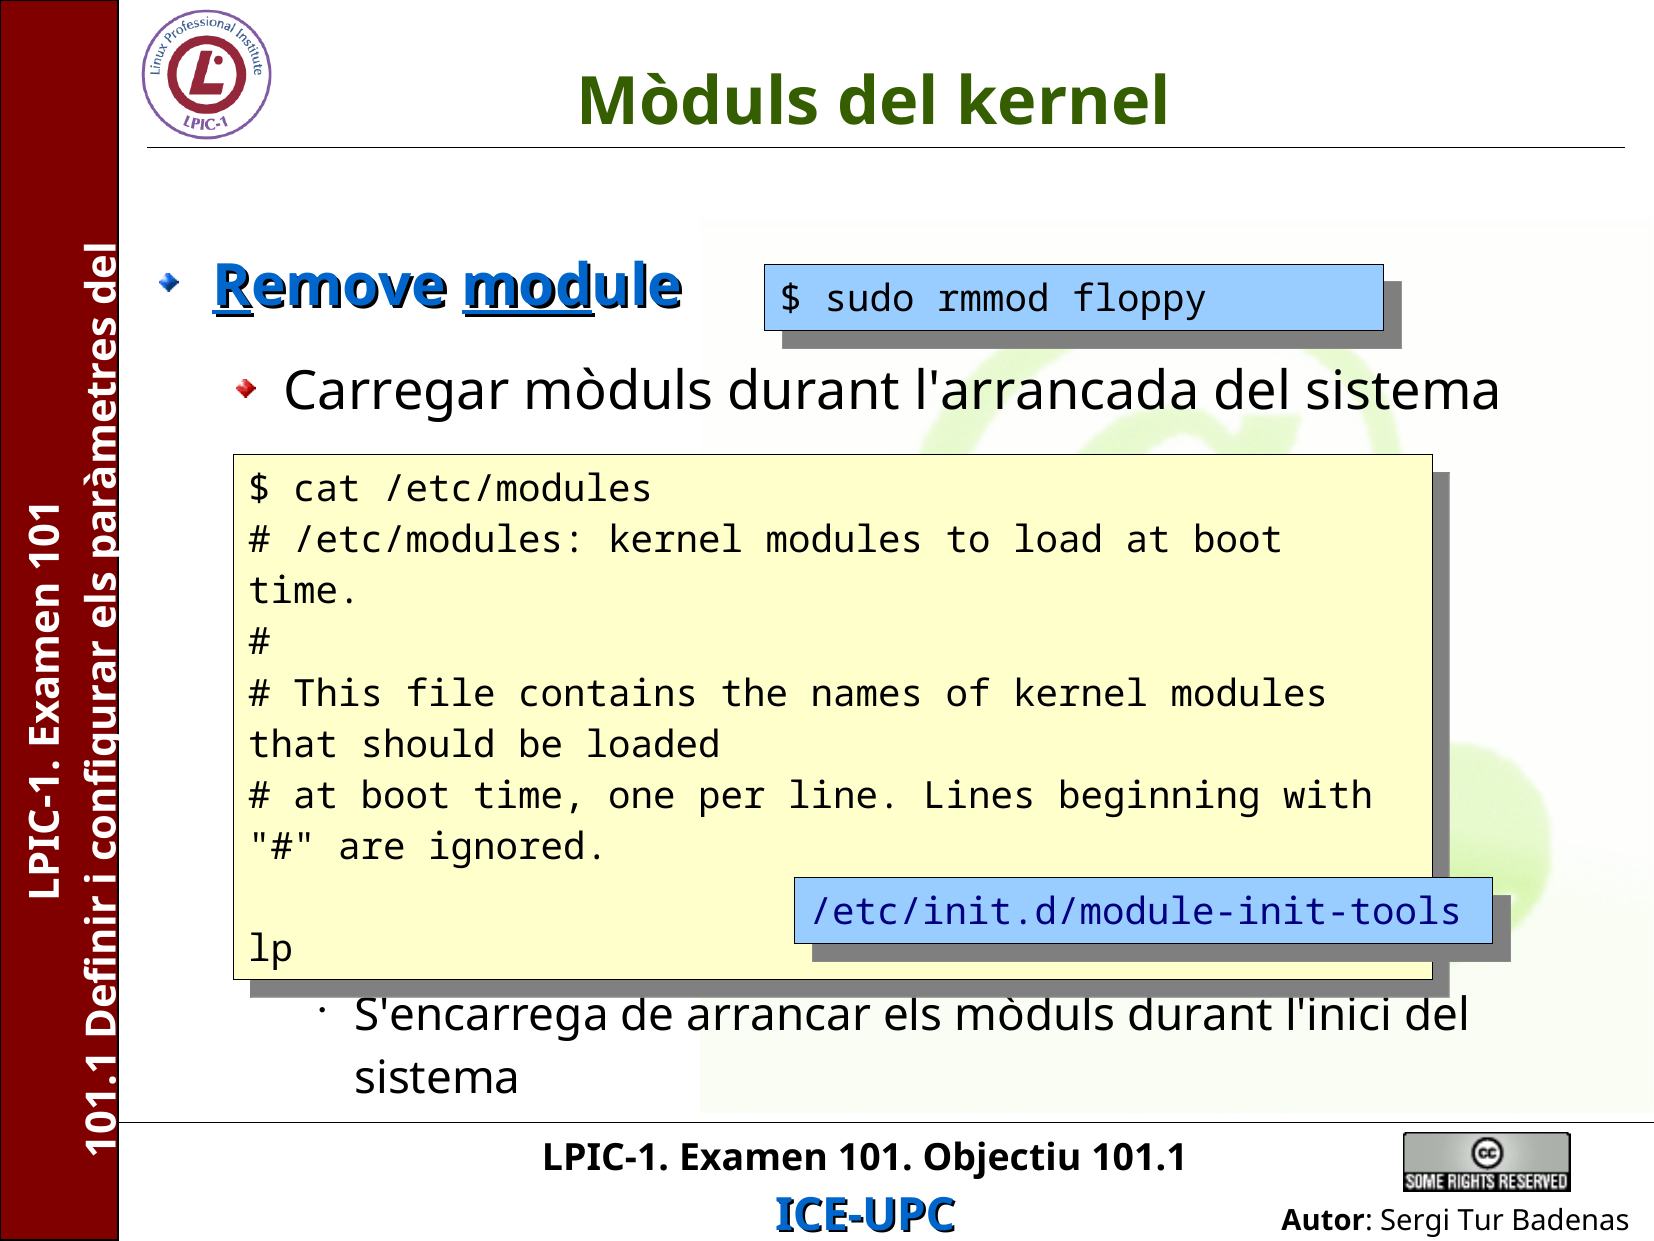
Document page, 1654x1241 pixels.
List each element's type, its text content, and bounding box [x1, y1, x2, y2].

picture [1403, 1132, 1571, 1192]
text_box $ cat /etc/modules # /etc/modules: kernel modules to load at boot time. # # This file contains the names of kernel modules that should be loaded # at boot time, one per line. Lines beginning with "#" are ignored. lp [233, 454, 1433, 845]
picture [700, 217, 1654, 1113]
text_box /etc/init.d/module-init-tools [794, 877, 1493, 930]
title Mòduls del kernel [129, 55, 1619, 142]
text_box $ sudo rmmod floppy [764, 264, 1384, 317]
list Remove module Carregar mòduls durant l'arrancada del sistema L'script System V: S'encarrega de arrancar els mòduls durant l'inici del sistema [141, 242, 1630, 1078]
picture [135, 5, 277, 55]
